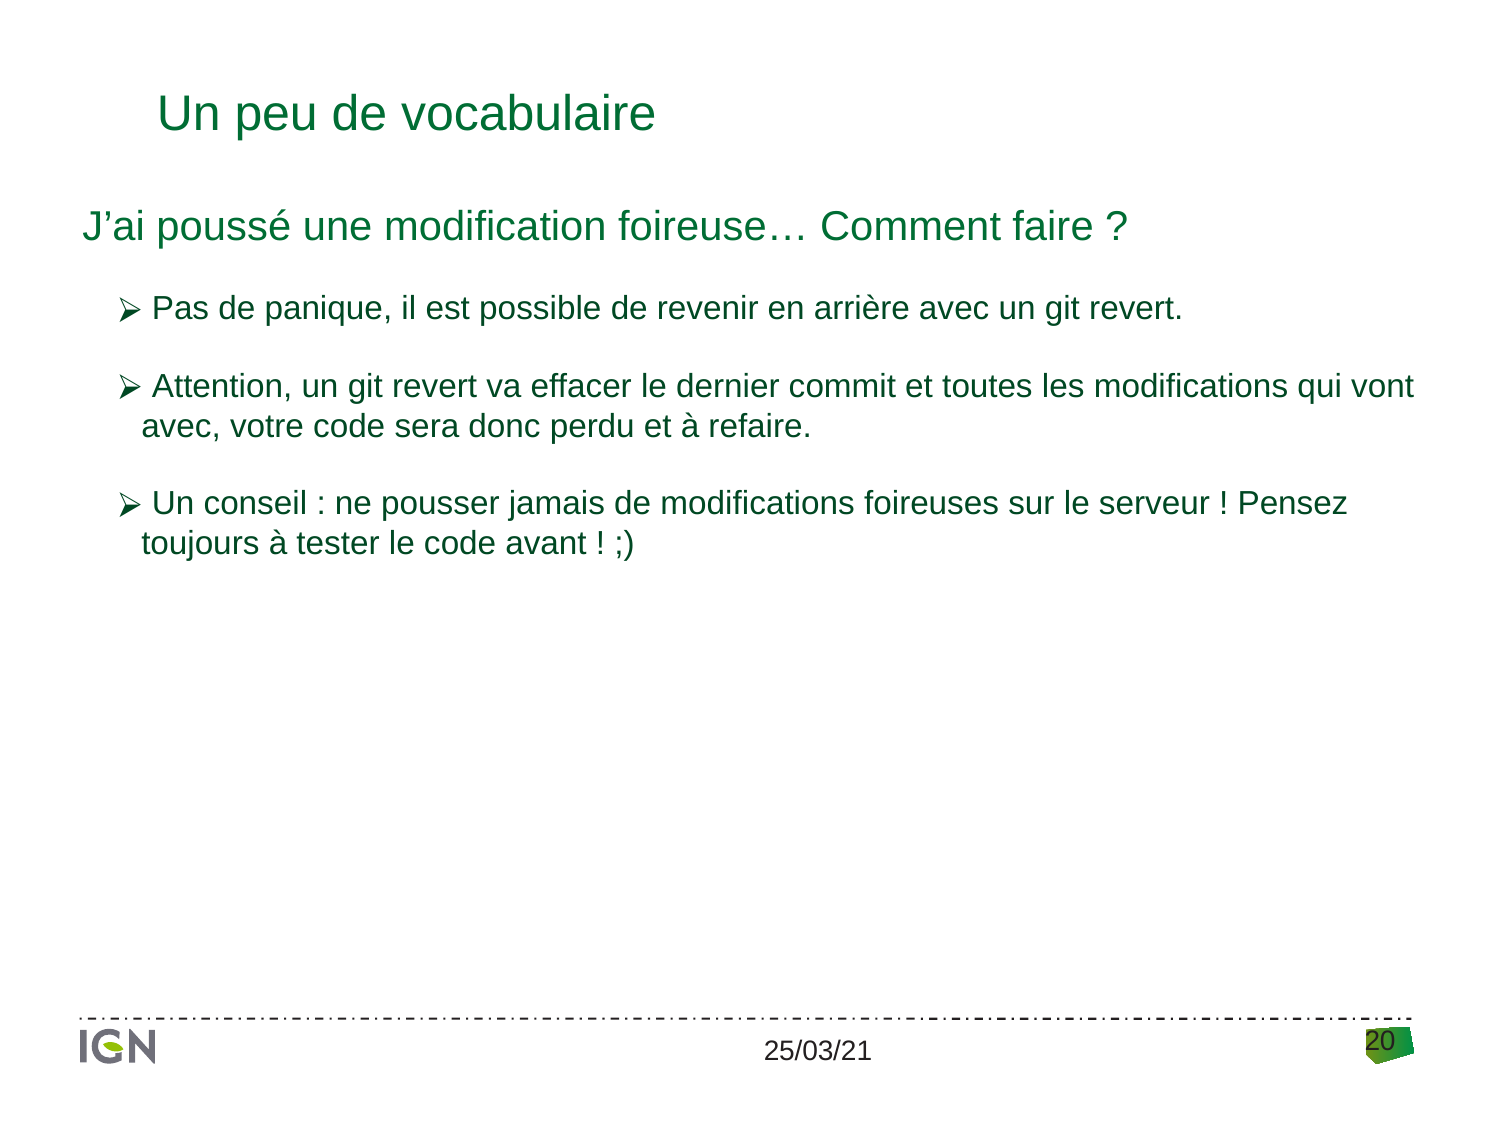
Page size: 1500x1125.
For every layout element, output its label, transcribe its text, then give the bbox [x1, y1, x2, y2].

text_box 25/03/21 [749, 1025, 894, 1064]
text_box J’ai poussé une modification foireuse… Comment faire ? Pas de panique, il est possible de revenir en arrière avec un git revert. Attention, un git revert va effacer le dernier commit et toutes les modifications qui vont avec, votre code sera donc perdu et à refaire. Un conseil : ne pousser jamais de modifications foireuses sur le serveur ! Pensez toujours à tester le code avant ! ;) [67, 198, 1446, 996]
text_box <number> [1349, 1015, 1427, 1076]
text_box Un peu de vocabulaire [142, 81, 1339, 141]
